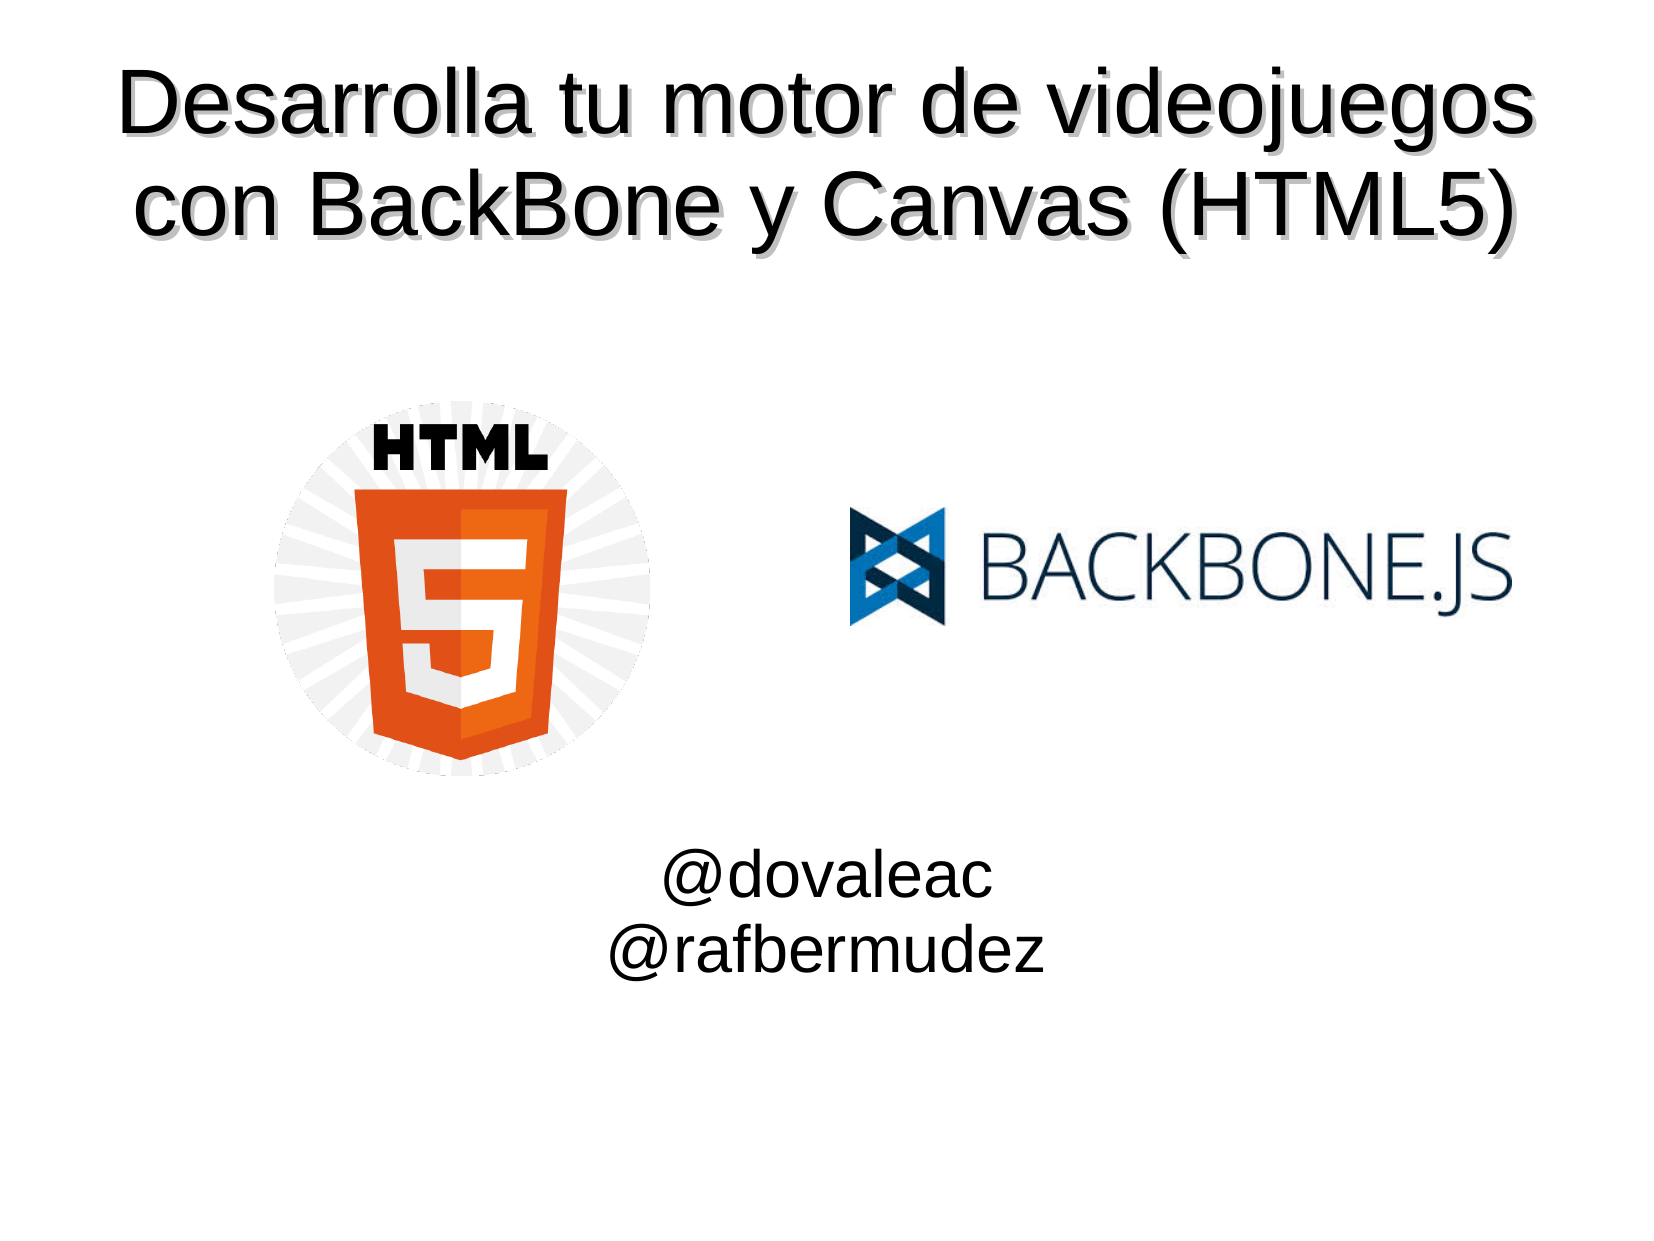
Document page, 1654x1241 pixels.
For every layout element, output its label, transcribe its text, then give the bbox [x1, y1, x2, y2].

subtitle @dovaleac @rafbermudez [82, 290, 1571, 1010]
title Desarrolla tu motor de videojuegos con BackBone y Canvas (HTML5) [82, 49, 1571, 257]
picture [274, 401, 650, 776]
picture [850, 507, 1512, 626]
